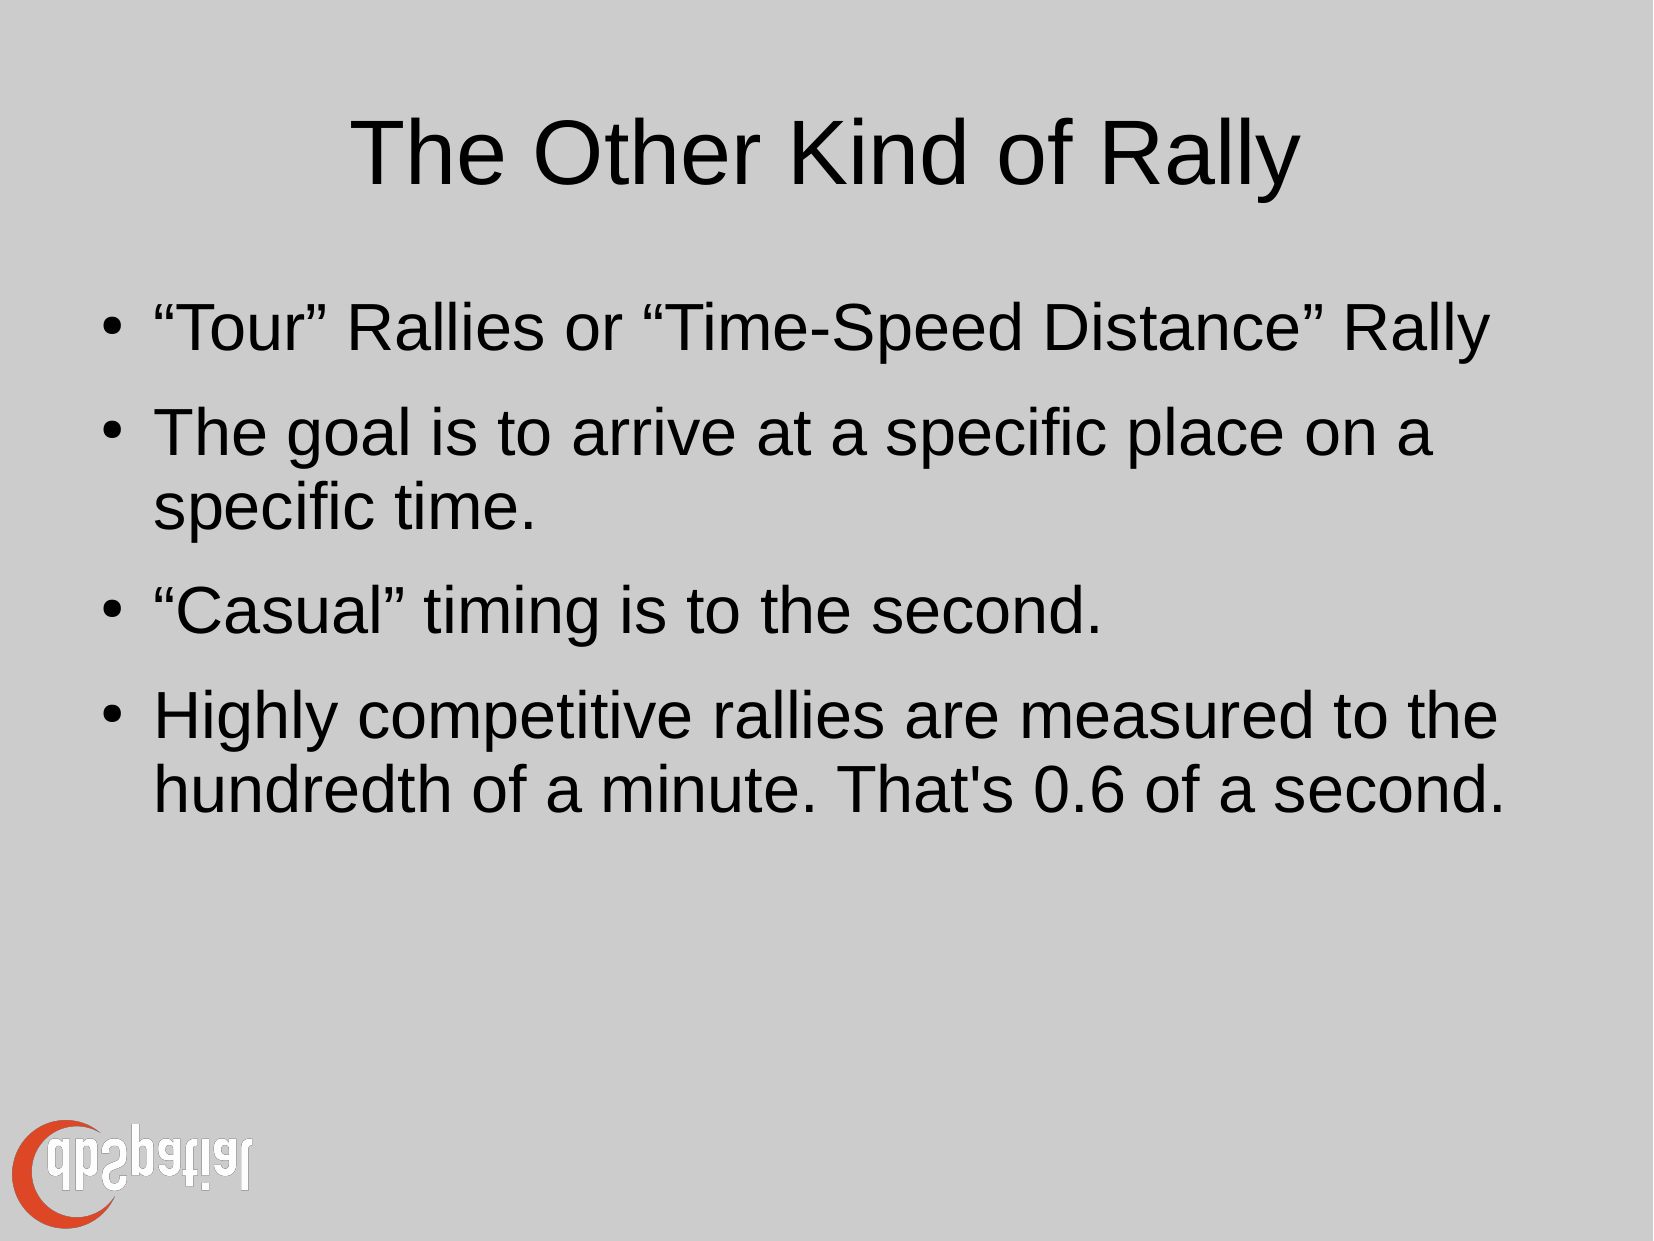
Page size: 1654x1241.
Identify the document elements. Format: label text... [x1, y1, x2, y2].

picture [9, 1118, 255, 1231]
list “Tour” Rallies or “Time-Speed Distance” Rally The goal is to arrive at a specific place on a specific time. “Casual” timing is to the second. Highly competitive rallies are measured to the hundredth of a minute. That's 0.6 of a second. [82, 290, 1571, 1010]
title The Other Kind of Rally [82, 49, 1571, 257]
